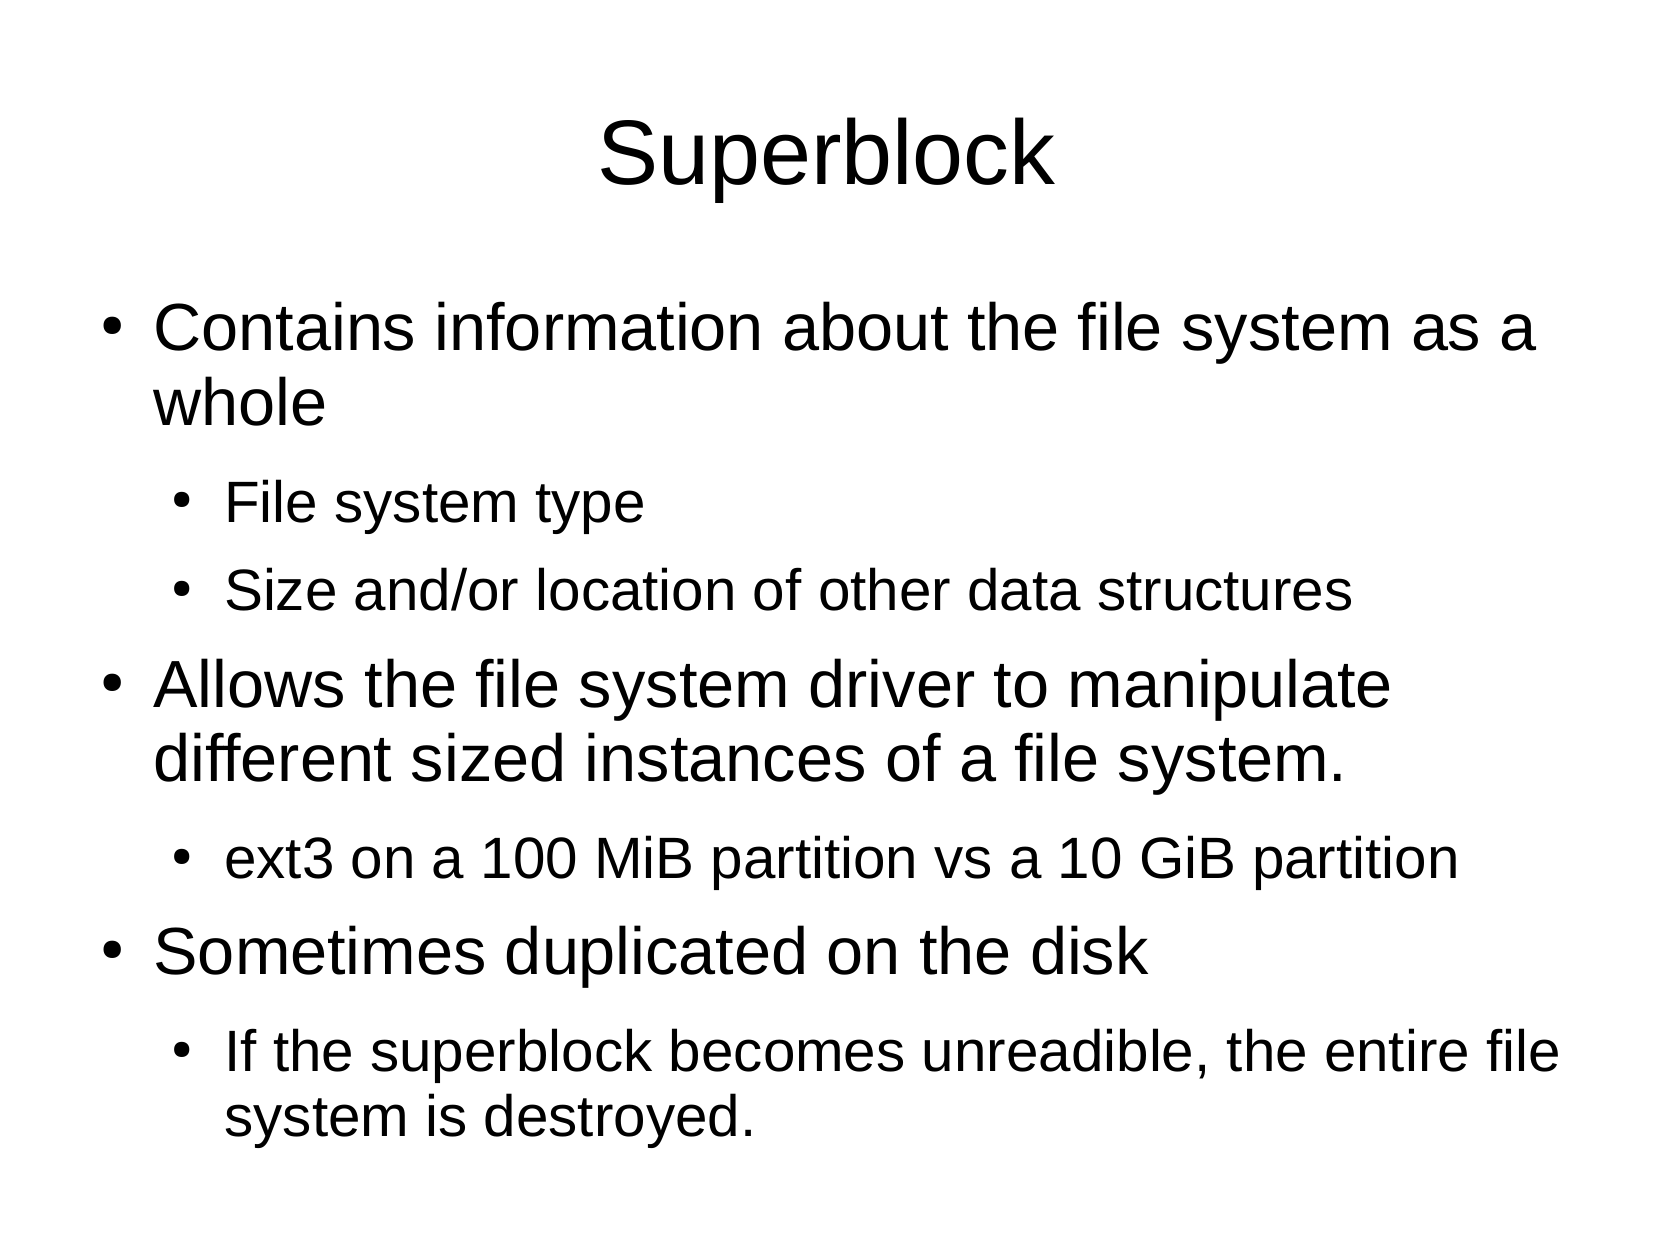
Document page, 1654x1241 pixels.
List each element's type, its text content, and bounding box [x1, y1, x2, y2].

title Superblock [82, 56, 1571, 250]
list Contains information about the file system as a whole File system type Size and/or location of other data structures Allows the file system driver to manipulate different sized instances of a file system. ext3 on a 100 MiB partition vs a 10 GiB partition Sometimes duplicated on the disk If the superblock becomes unreadible, the entire file system is destroyed. [82, 290, 1571, 1148]
